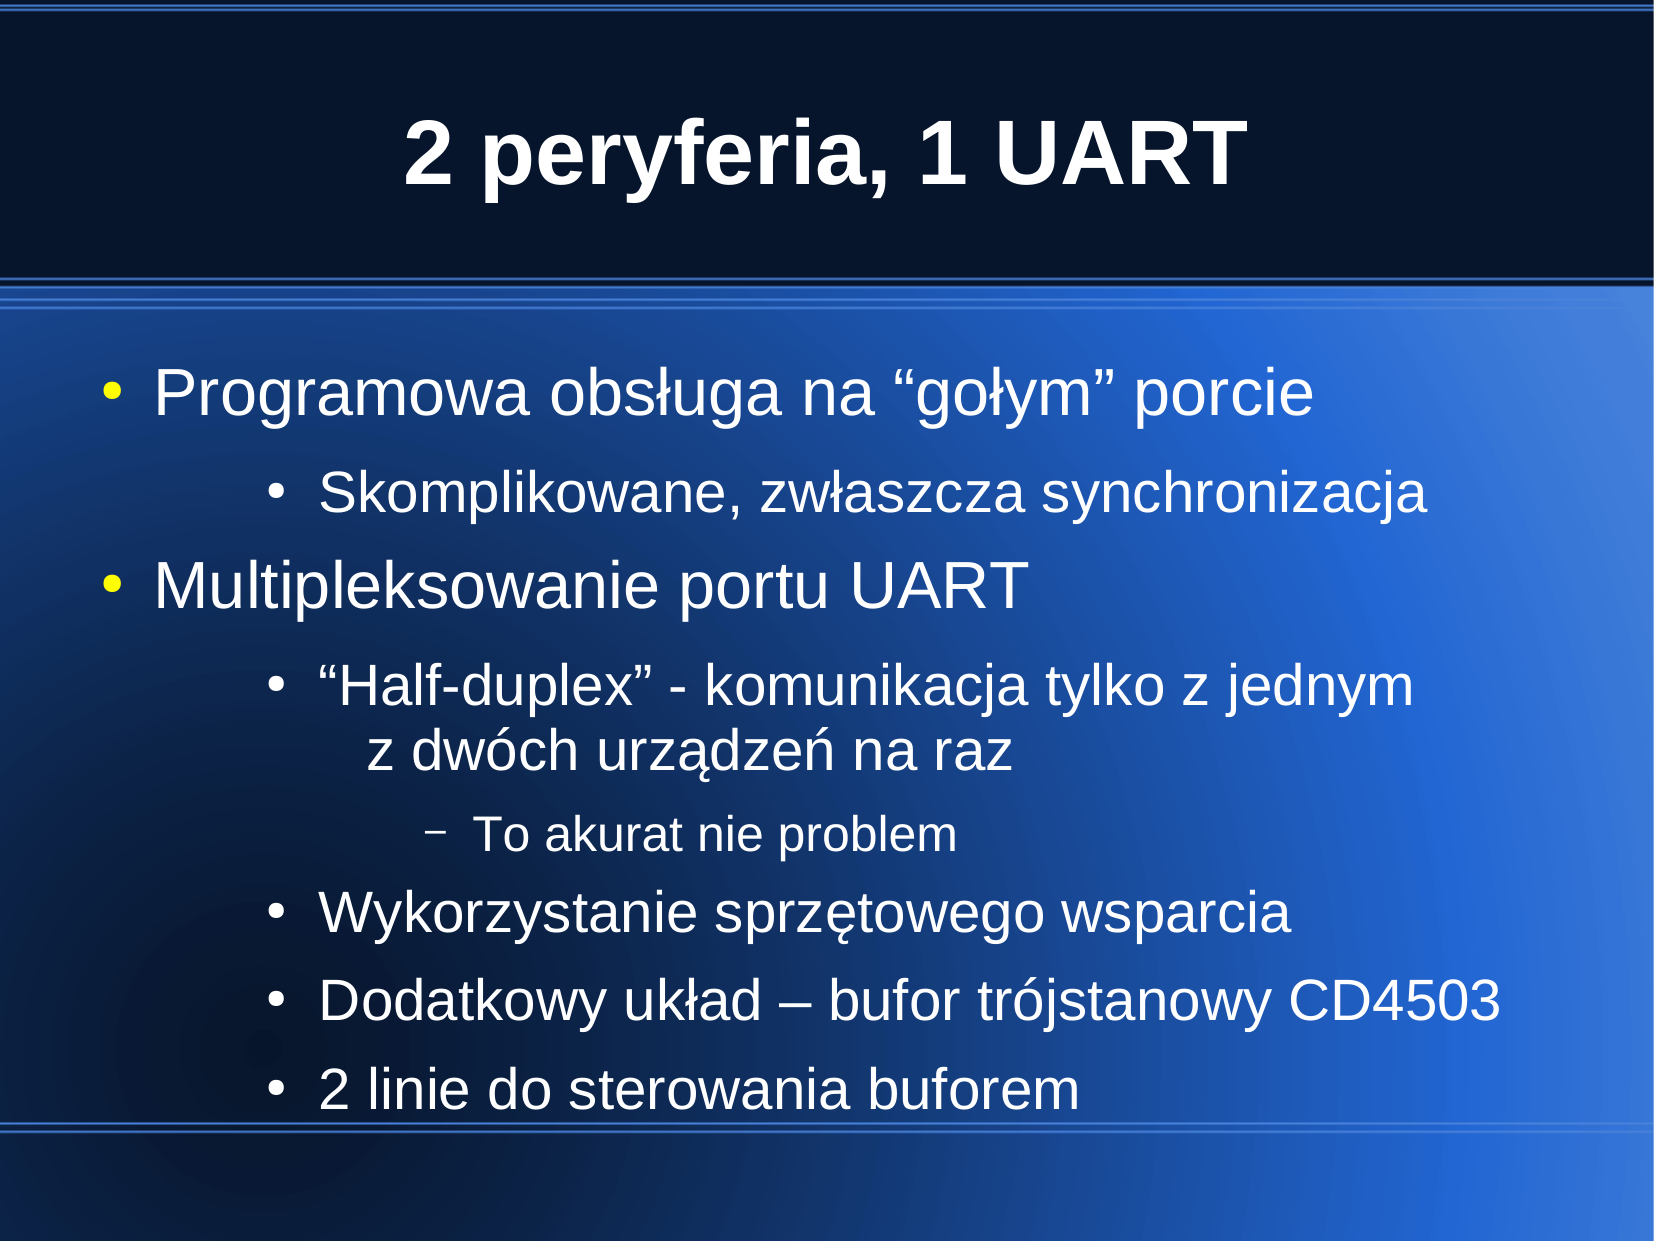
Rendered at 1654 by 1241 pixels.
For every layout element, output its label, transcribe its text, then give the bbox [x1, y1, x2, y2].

picture [0, 0, 1654, 1241]
title 2 peryferia, 1 UART [82, 49, 1571, 257]
list Programowa obsługa na “gołym” porcie Skomplikowane, zwłaszcza synchronizacja Multipleksowanie portu UART “Half-duplex” - komunikacja tylko z jednym z dwóch urządzeń na raz To akurat nie problem Wykorzystanie sprzętowego wsparcia Dodatkowy układ – bufor trójstanowy CD4503 2 linie do sterowania buforem [82, 355, 1571, 1174]
